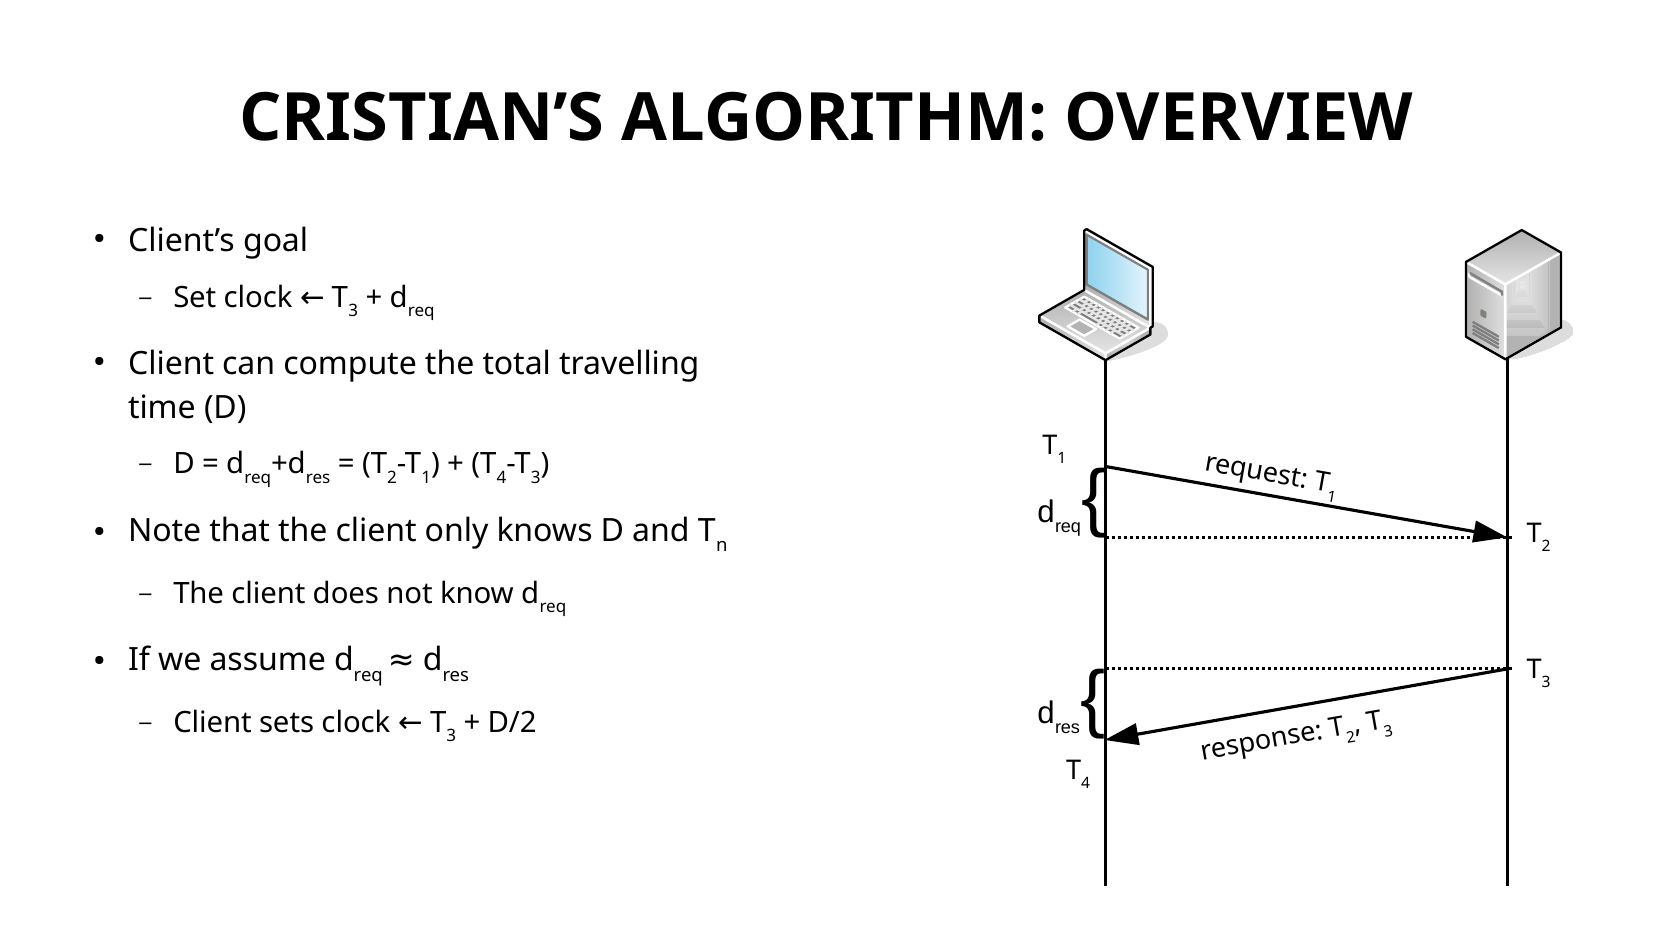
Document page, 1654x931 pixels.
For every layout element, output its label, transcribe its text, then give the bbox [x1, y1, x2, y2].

text_box dreq{ [1022, 447, 1130, 547]
text_box response: T2, T3 [1181, 676, 1477, 781]
text_box request: T1 [1186, 432, 1452, 531]
text_box T2 [1511, 506, 1575, 562]
text_box dres{ [1022, 648, 1130, 747]
text_box [1468, 232, 1559, 357]
text_box [1041, 231, 1151, 358]
text_box T1 [1027, 418, 1091, 447]
list Client’s goal Set clock ← T3 + dreq Client can compute the total travelling time (D) D = dreq+dres = (T2-T1) + (T4-T3) Note that the client only knows D and Tn The client does not know dreq If we assume dreq ≈ dres Client sets clock ← T3 + D/2 [82, 217, 768, 757]
text_box [1509, 320, 1573, 360]
title CRISTIAN’S ALGORITHM: OVERVIEW [82, 36, 1571, 193]
text_box [1110, 322, 1167, 360]
text_box T3 [1511, 642, 1575, 697]
text_box T4 [1051, 747, 1114, 798]
